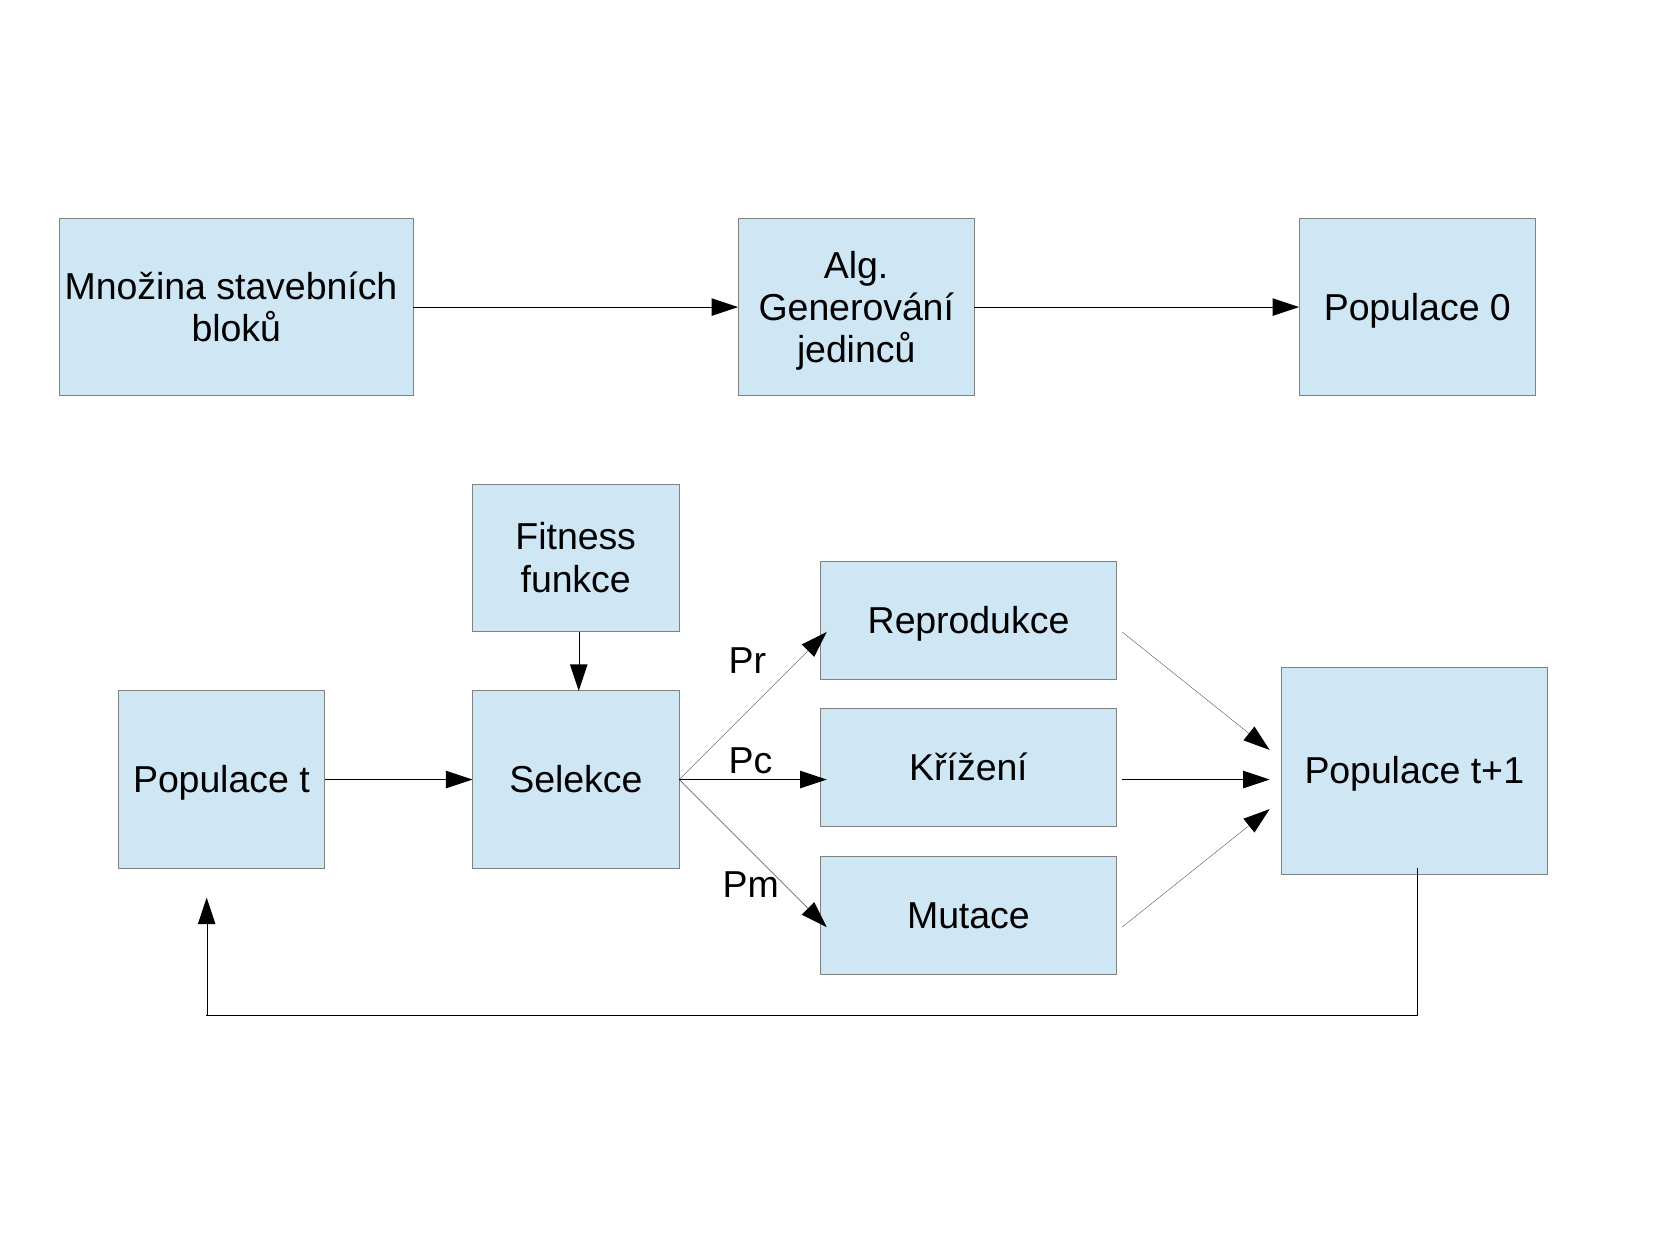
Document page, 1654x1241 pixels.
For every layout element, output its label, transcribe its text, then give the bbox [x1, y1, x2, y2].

text_box Populace 0 [1299, 218, 1536, 396]
text_box Pr [713, 631, 781, 691]
text_box Křížení [820, 708, 1117, 827]
text_box Pc [713, 732, 788, 792]
text_box Populace t [118, 690, 325, 869]
text_box Selekce [472, 690, 680, 869]
text_box Populace t+1 [1281, 667, 1548, 875]
text_box Alg. Generování jedinců [738, 218, 975, 396]
text_box Fitness funkce [472, 484, 680, 632]
text_box Pm [707, 856, 794, 916]
text_box Mutace [820, 856, 1117, 975]
text_box Množina stavebních bloků [59, 218, 414, 396]
text_box Reprodukce [820, 561, 1117, 680]
